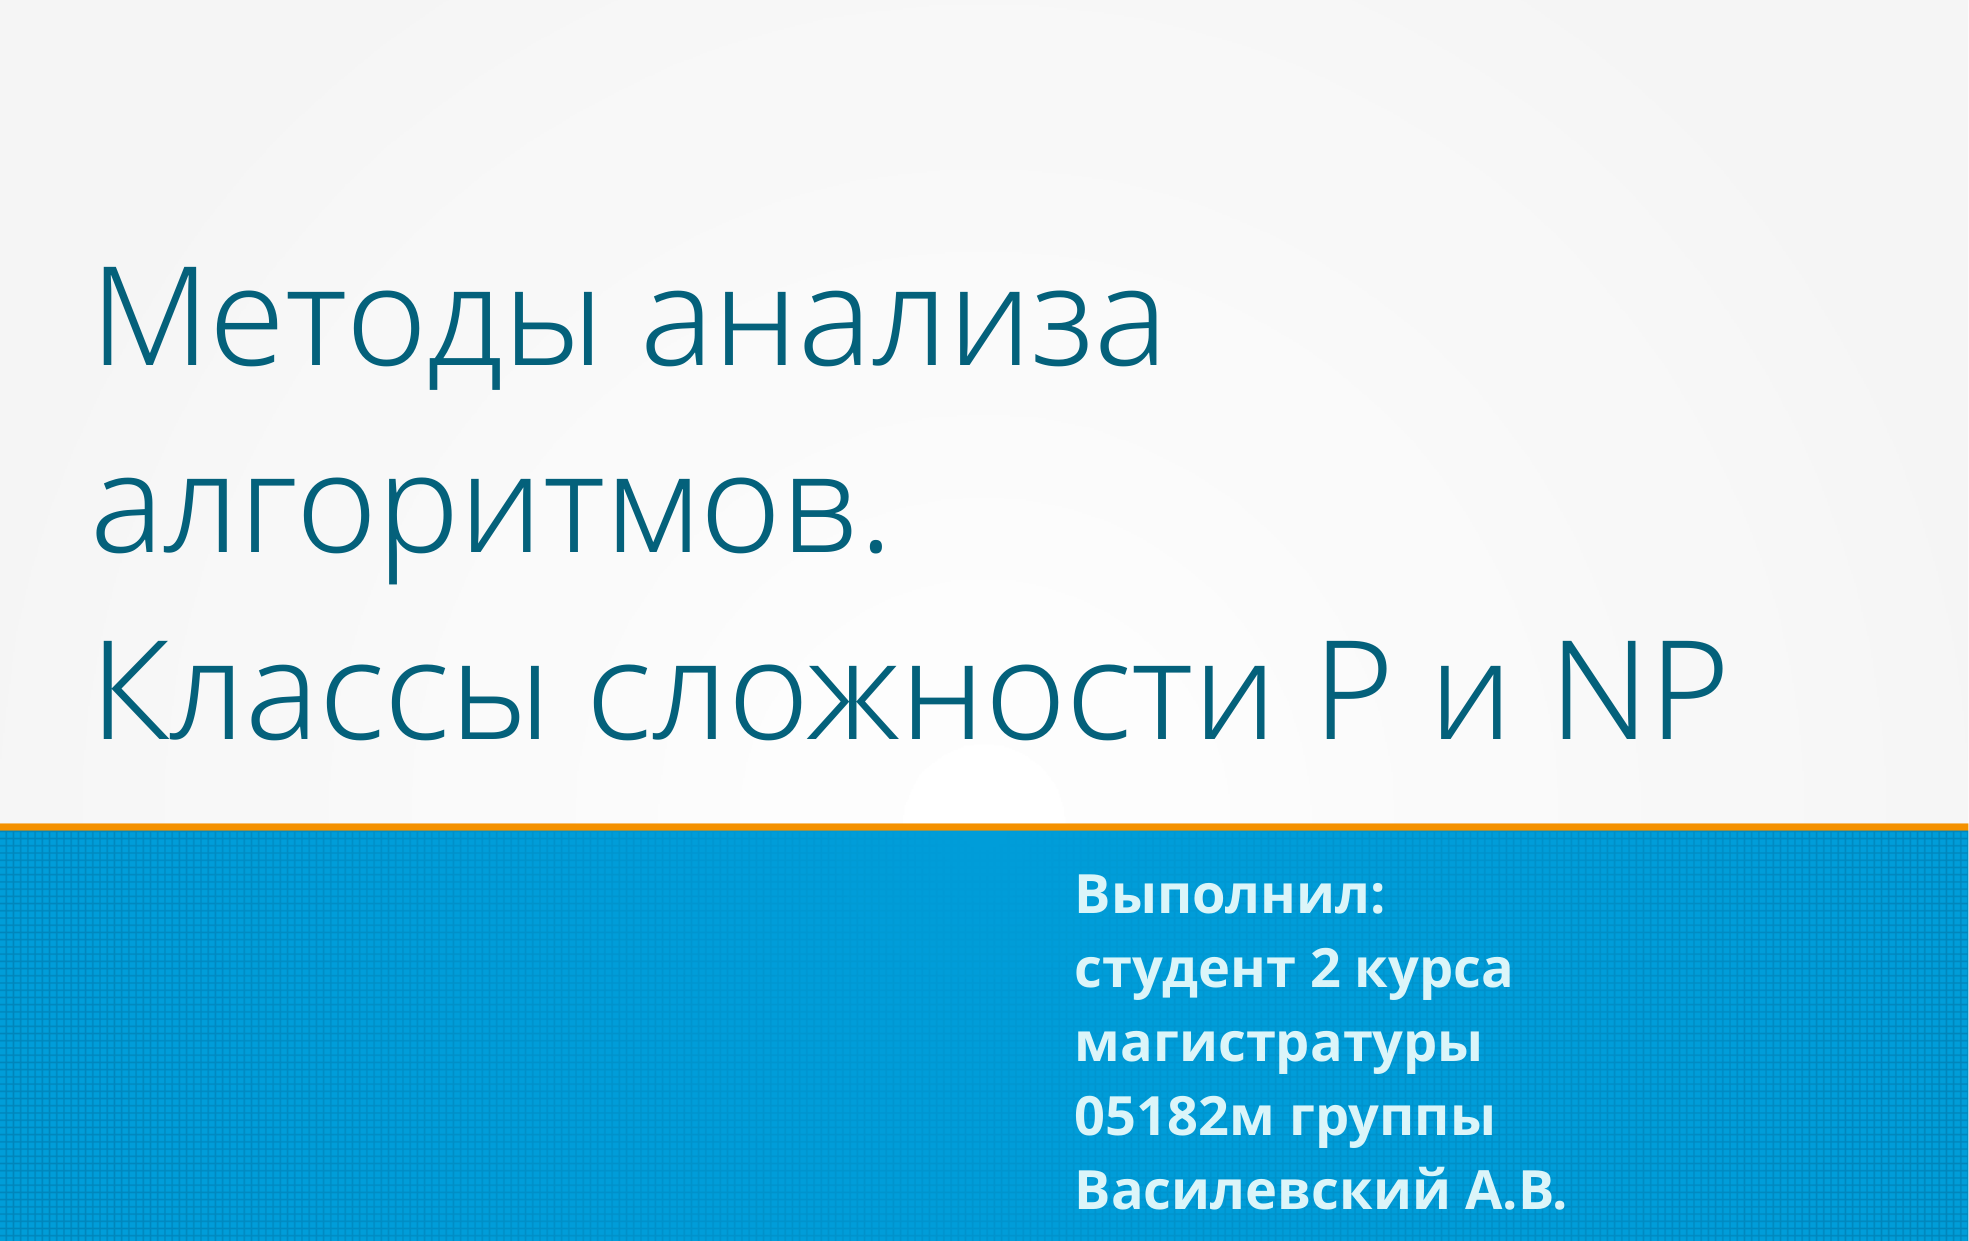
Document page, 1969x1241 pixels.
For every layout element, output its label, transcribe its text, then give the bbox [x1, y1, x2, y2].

title Методы анализа алгоритмов. Классы сложности P и NP [90, 49, 1862, 781]
subtitle Выполнил: студент 2 курса магистратуры 05182м группы Василевский А.В. [1074, 855, 1861, 1129]
picture [0, 0, 1969, 830]
